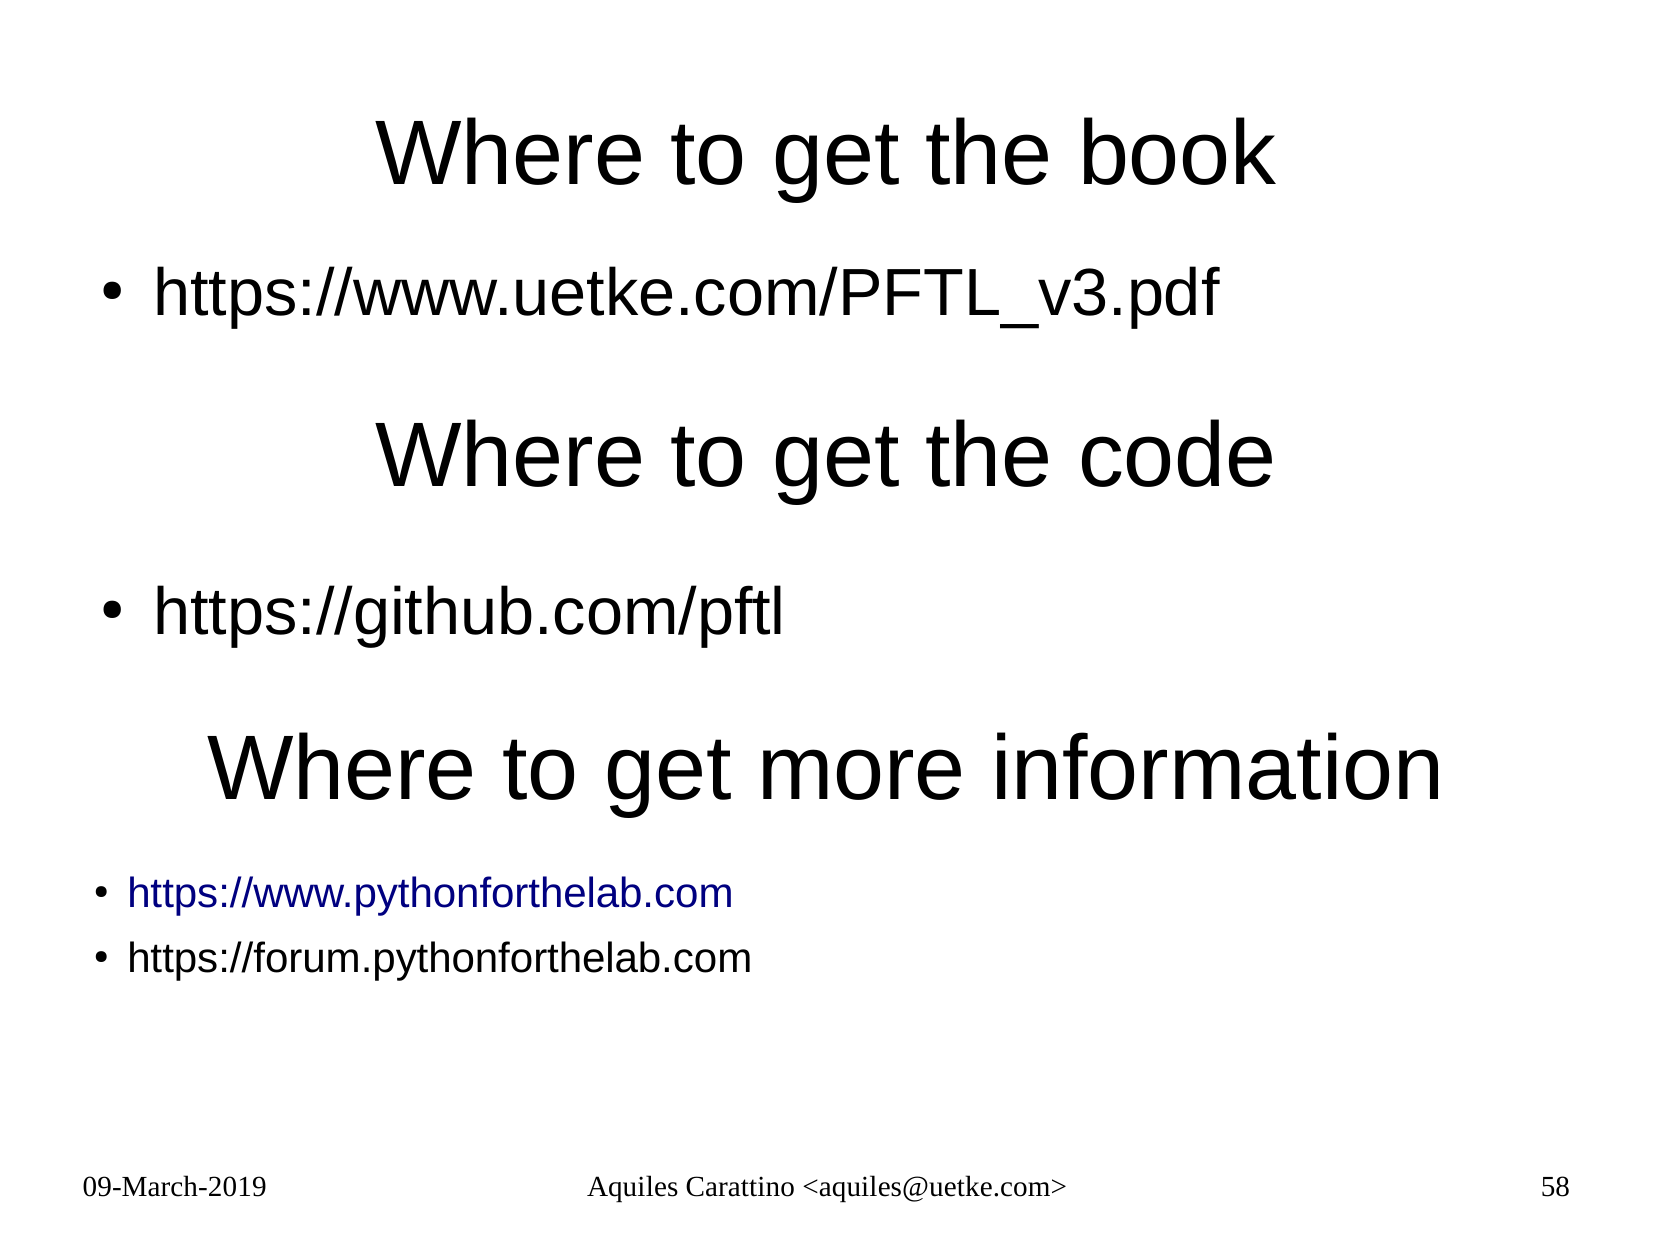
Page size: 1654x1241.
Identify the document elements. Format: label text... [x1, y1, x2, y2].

list https://github.com/pftl [82, 573, 1566, 663]
title Where to get the book [82, 49, 1571, 257]
title Where to get the code [82, 350, 1571, 558]
title Where to get more information [82, 663, 1571, 871]
list https://www.uetke.com/PFTL_v3.pdf [82, 254, 1566, 350]
list https://www.pythonforthelab.com https://forum.pythonforthelab.com [82, 869, 1566, 984]
